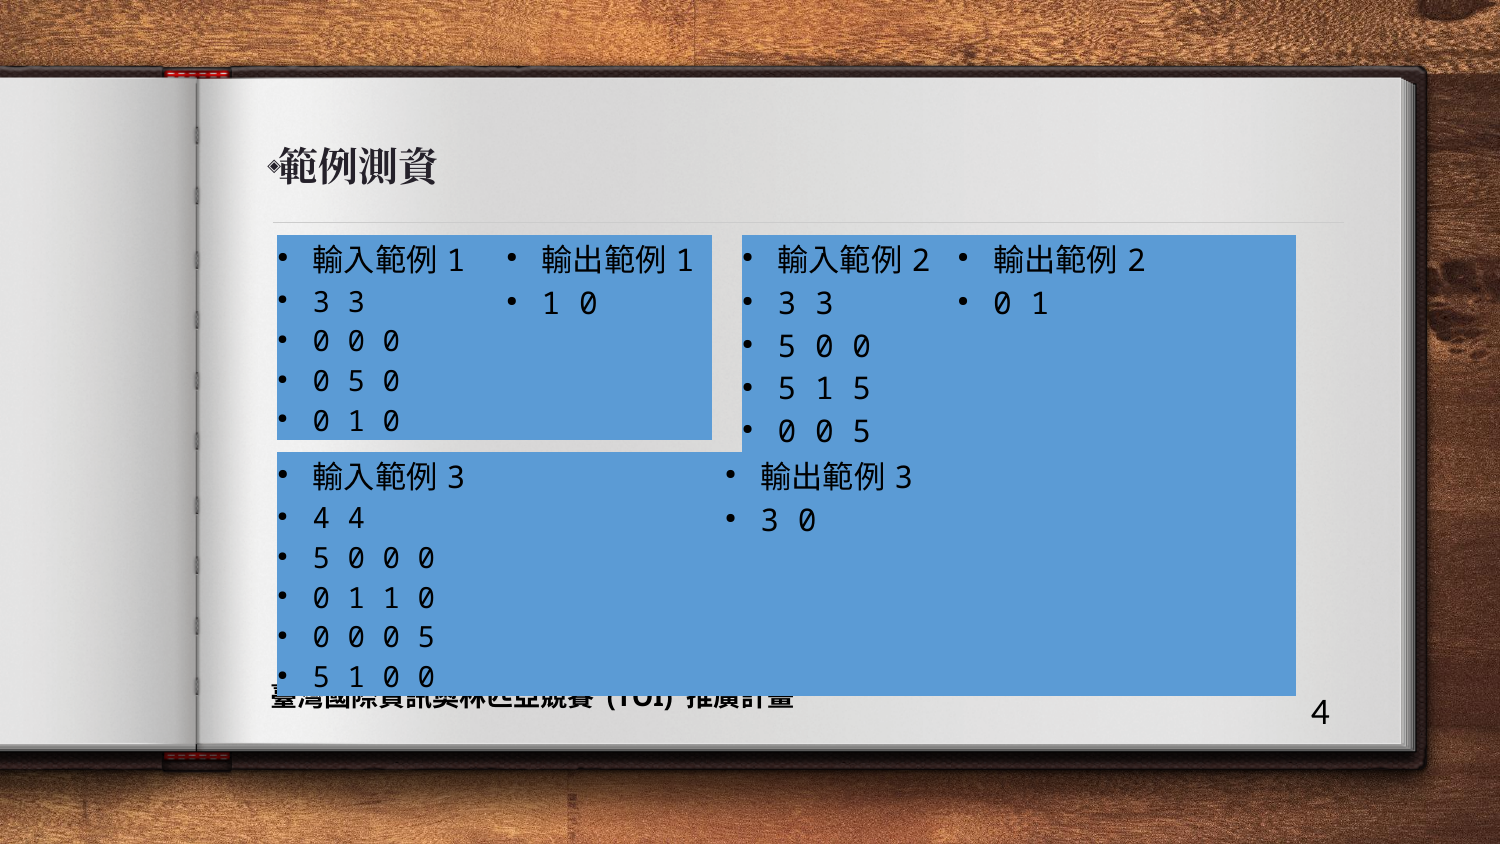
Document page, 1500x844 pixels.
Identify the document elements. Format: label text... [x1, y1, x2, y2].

table_header 輸出範例3 3 0 [725, 452, 1296, 696]
table_header 輸入範例2 3 3 5 0 0 5 1 5 0 0 5 [742, 235, 958, 452]
table_header 輸出範例2 0 1 [958, 235, 1296, 452]
table_header 輸入範例1 3 3 0 0 0 0 5 0 0 1 0 [277, 235, 506, 440]
table_header 輸出範例1 1 0 [506, 235, 712, 440]
text_box [1295, 672, 1386, 737]
table_header 輸入範例3 4 4 5 0 0 0 0 1 1 0 0 0 0 5 5 1 0 0 [277, 452, 725, 696]
list 範例測資 [252, 126, 1194, 205]
